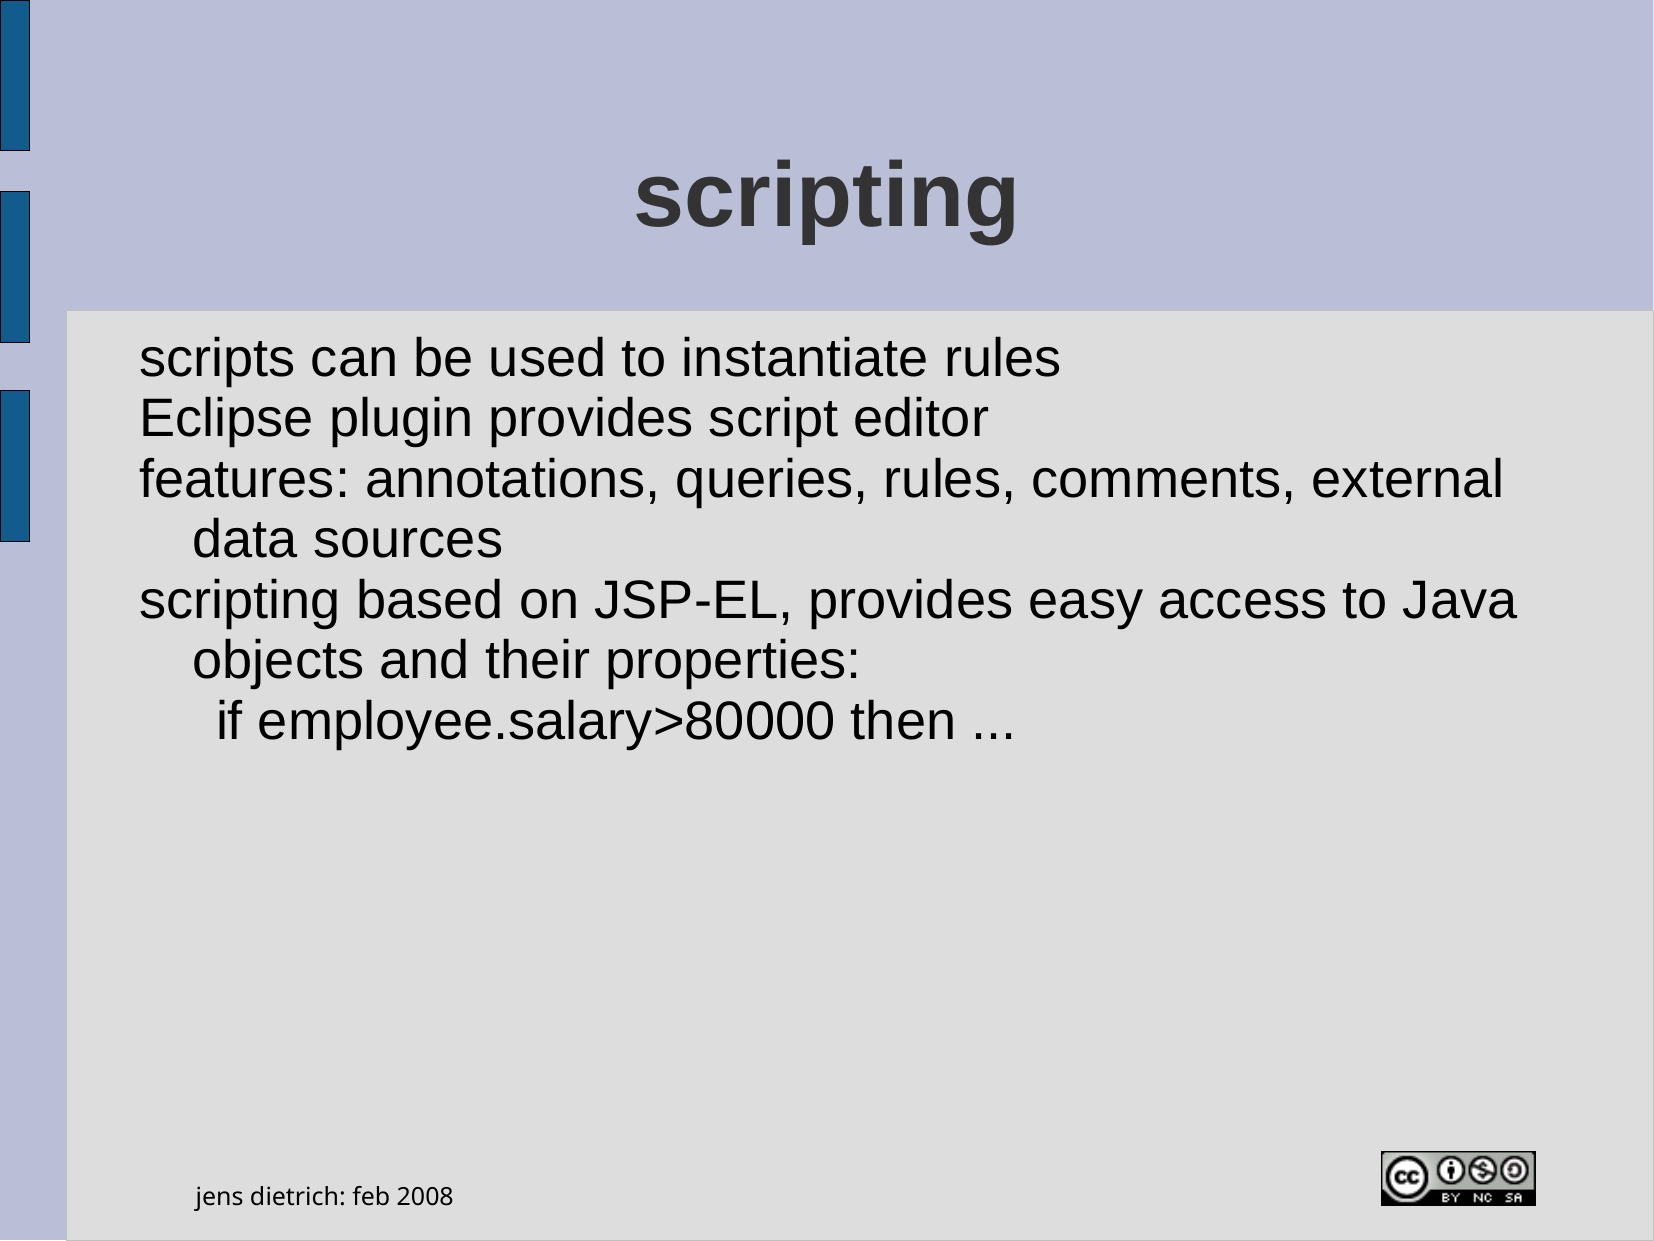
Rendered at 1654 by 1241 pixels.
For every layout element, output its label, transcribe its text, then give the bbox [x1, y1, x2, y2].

picture [1381, 1151, 1536, 1206]
title scripting [121, 91, 1534, 299]
list scripts can be used to instantiate rules Eclipse plugin provides script editor features: annotations, queries, rules, comments, external data sources scripting based on JSP-EL, provides easy access to Java objects and their properties: if employee.salary>80000 then ... [121, 327, 1534, 1109]
